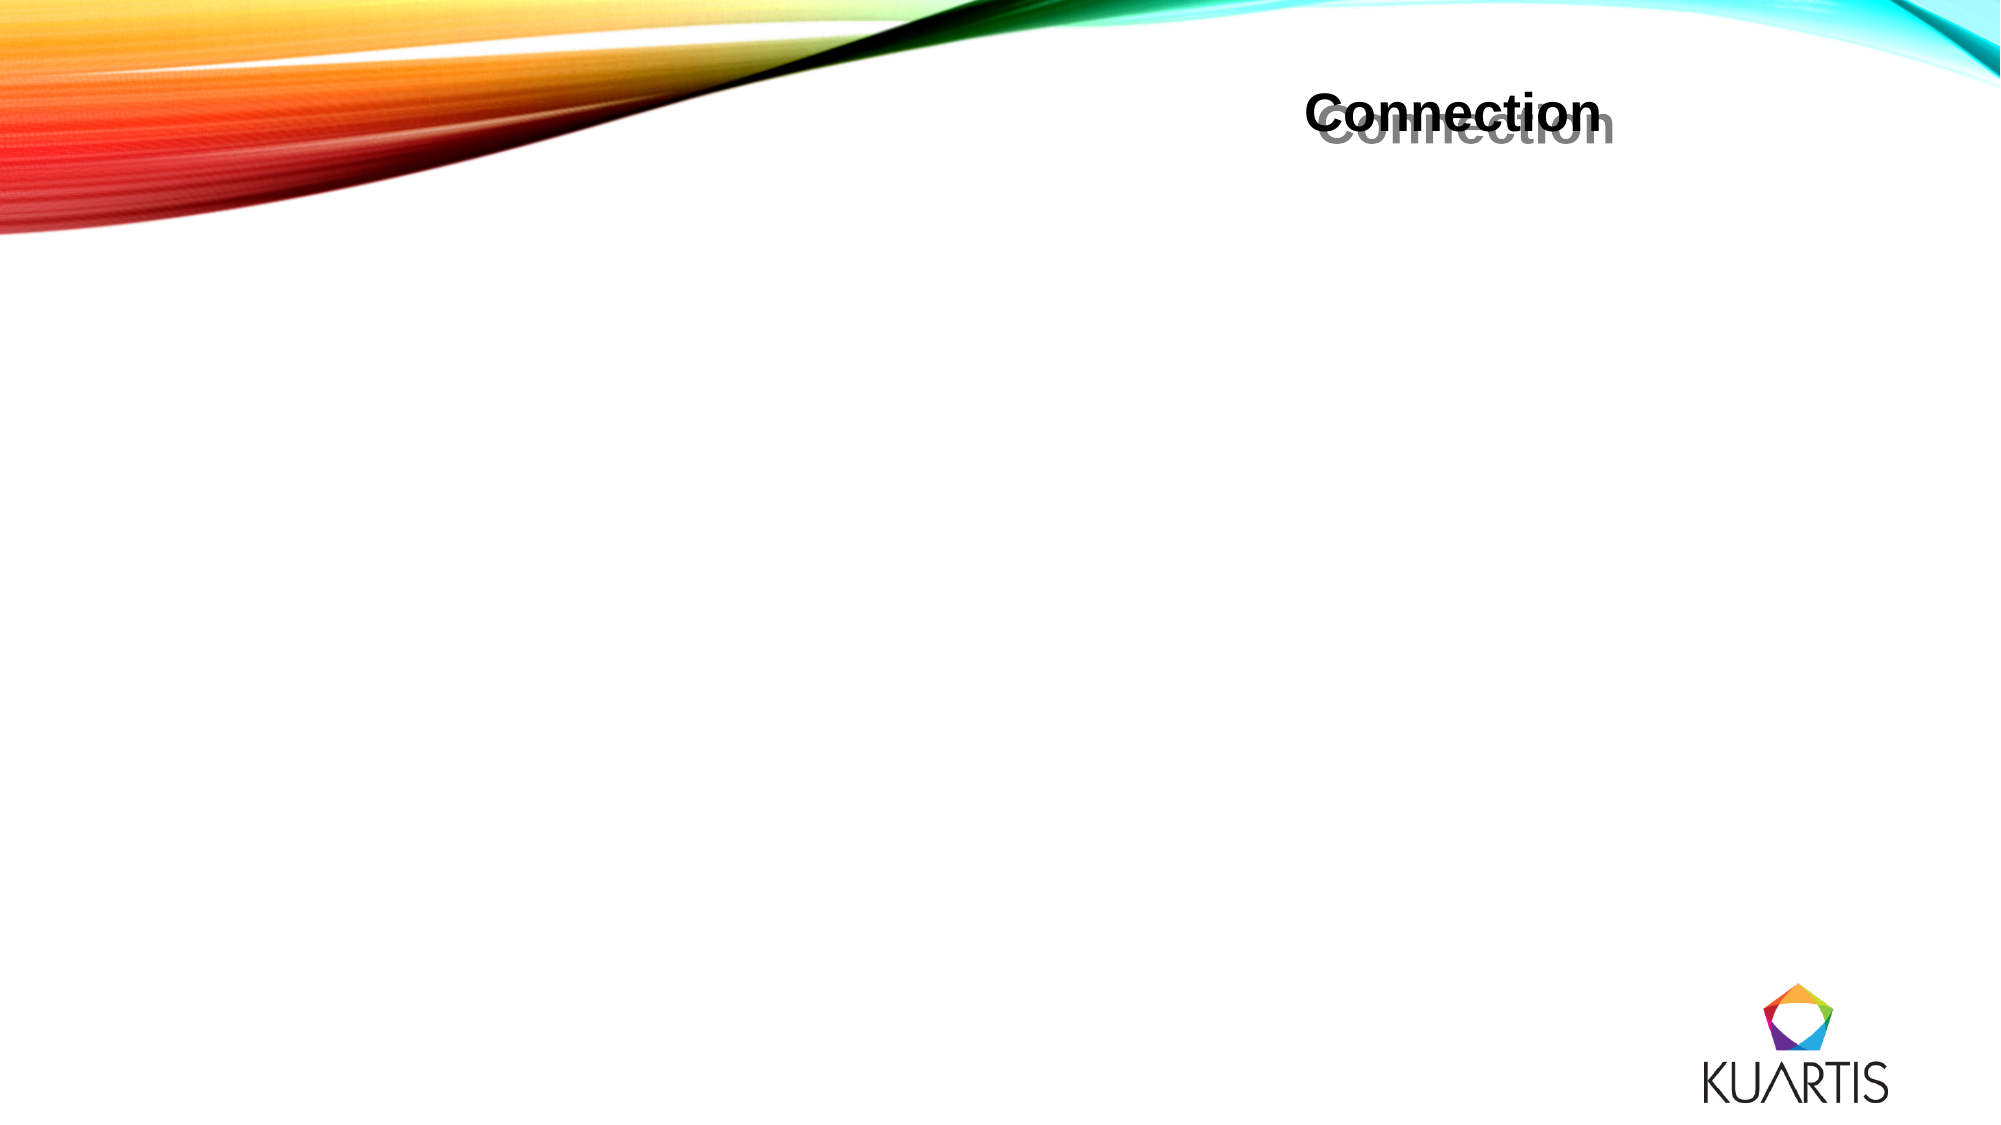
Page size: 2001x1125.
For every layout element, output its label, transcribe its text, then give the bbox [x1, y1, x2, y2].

text_box Connection [1290, 75, 1619, 151]
picture [1704, 983, 1888, 1103]
picture [0, 0, 2000, 237]
